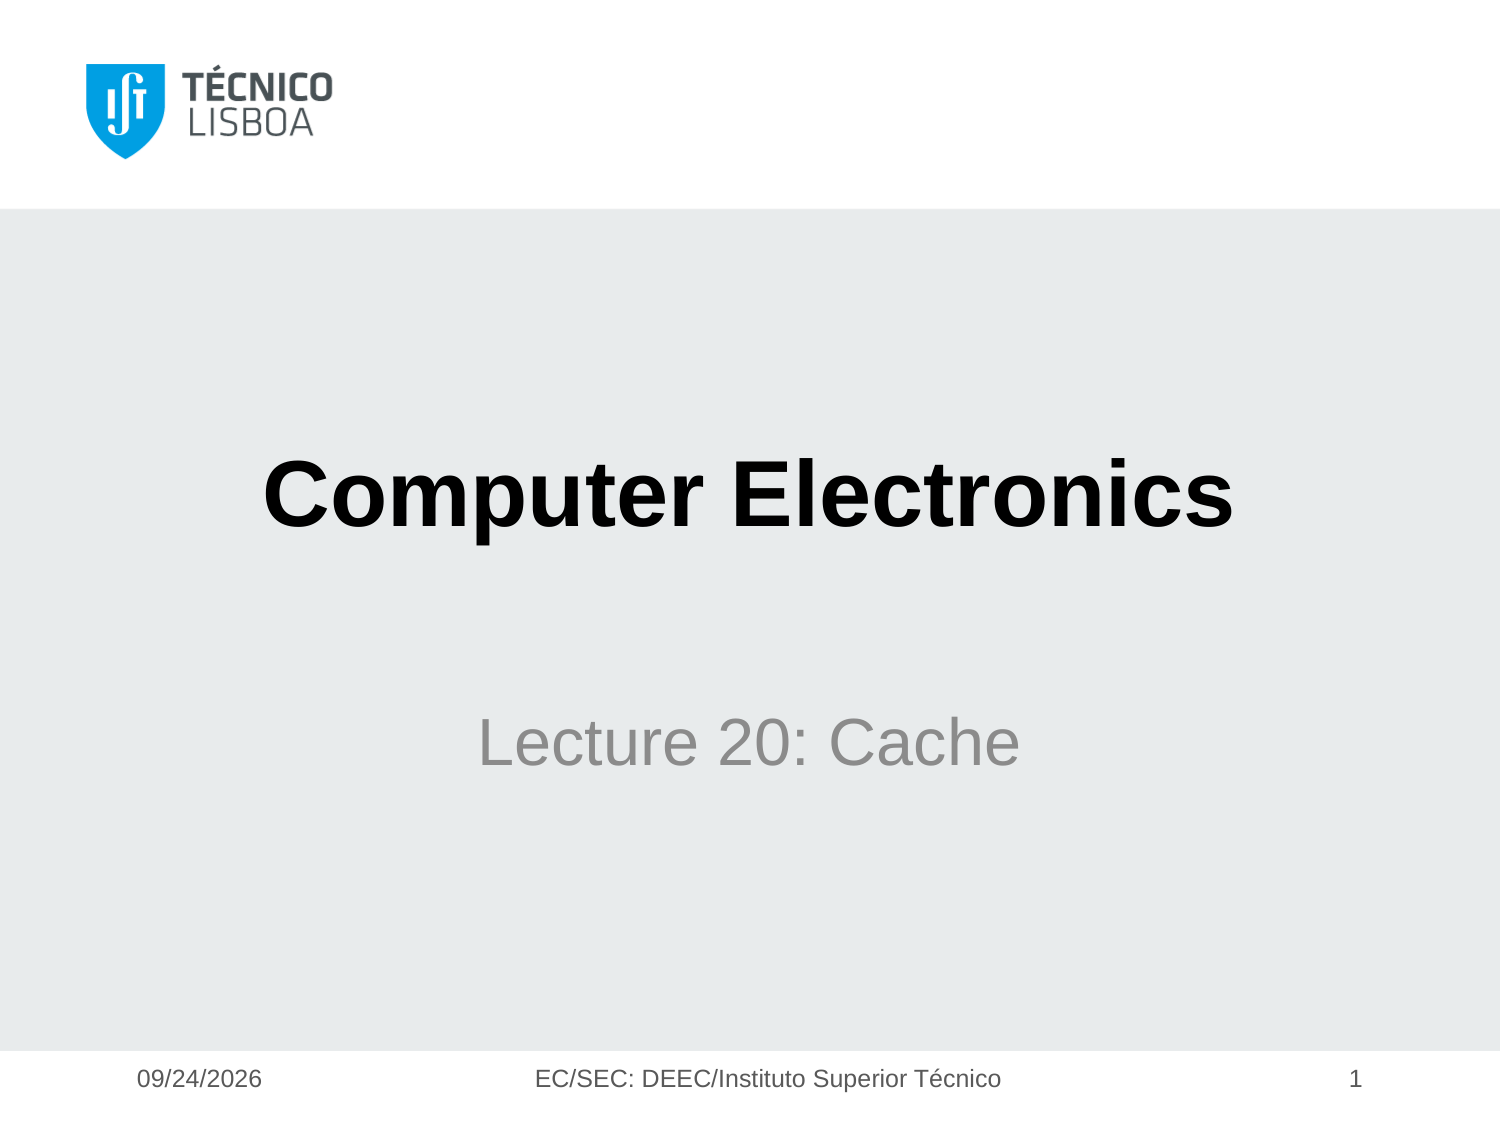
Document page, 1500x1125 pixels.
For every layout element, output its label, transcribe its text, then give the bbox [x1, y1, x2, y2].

subtitle Lecture 20: Cache [121, 691, 1378, 894]
footer EC/SEC: DEEC/Instituto Superior Técnico [512, 1052, 1032, 1103]
slide_number 01/19/2019 [121, 1052, 425, 1103]
title Computer Electronics [121, 322, 1378, 655]
slide_number 14 [1077, 1052, 1378, 1103]
picture [0, 0, 1500, 1125]
